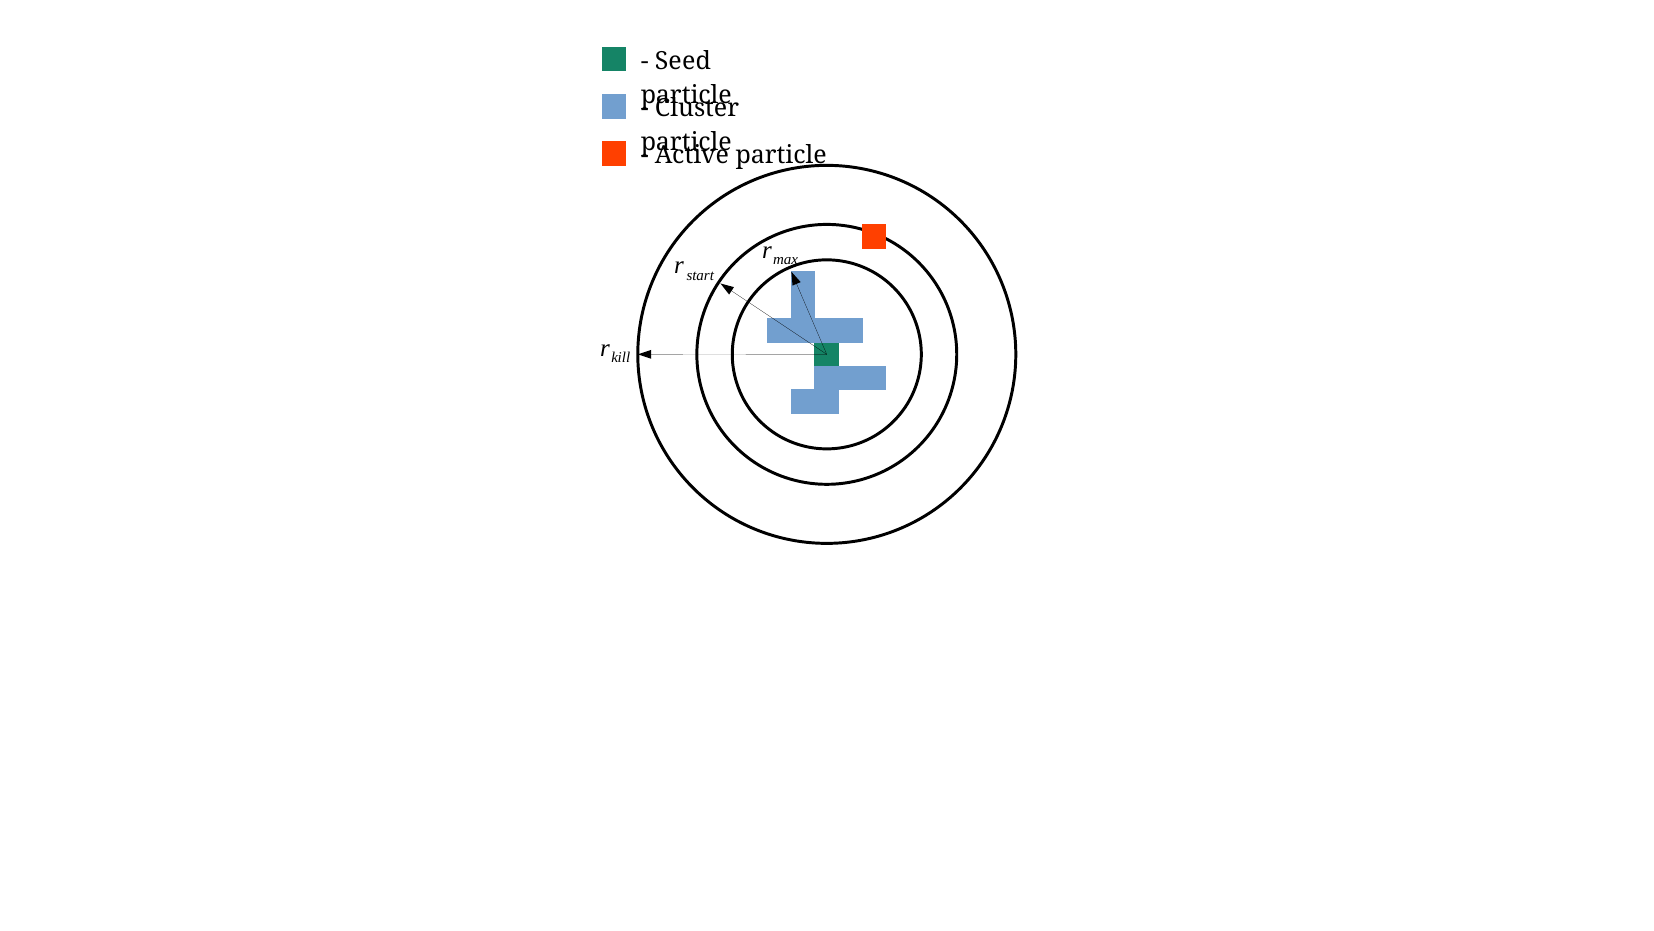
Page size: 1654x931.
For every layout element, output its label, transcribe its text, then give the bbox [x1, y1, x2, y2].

text_box [602, 141, 625, 166]
chart [667, 252, 721, 284]
text_box [862, 224, 886, 249]
text_box [602, 94, 625, 119]
chart [755, 236, 806, 268]
text_box - Seed particle [625, 35, 815, 82]
chart [594, 334, 638, 367]
text_box [814, 347, 824, 354]
text_box [774, 280, 825, 352]
text_box [602, 47, 625, 71]
text_box [767, 318, 808, 343]
text_box - Active particle [625, 129, 851, 178]
text_box [791, 271, 886, 414]
text_box - Cluster particle [625, 82, 851, 129]
